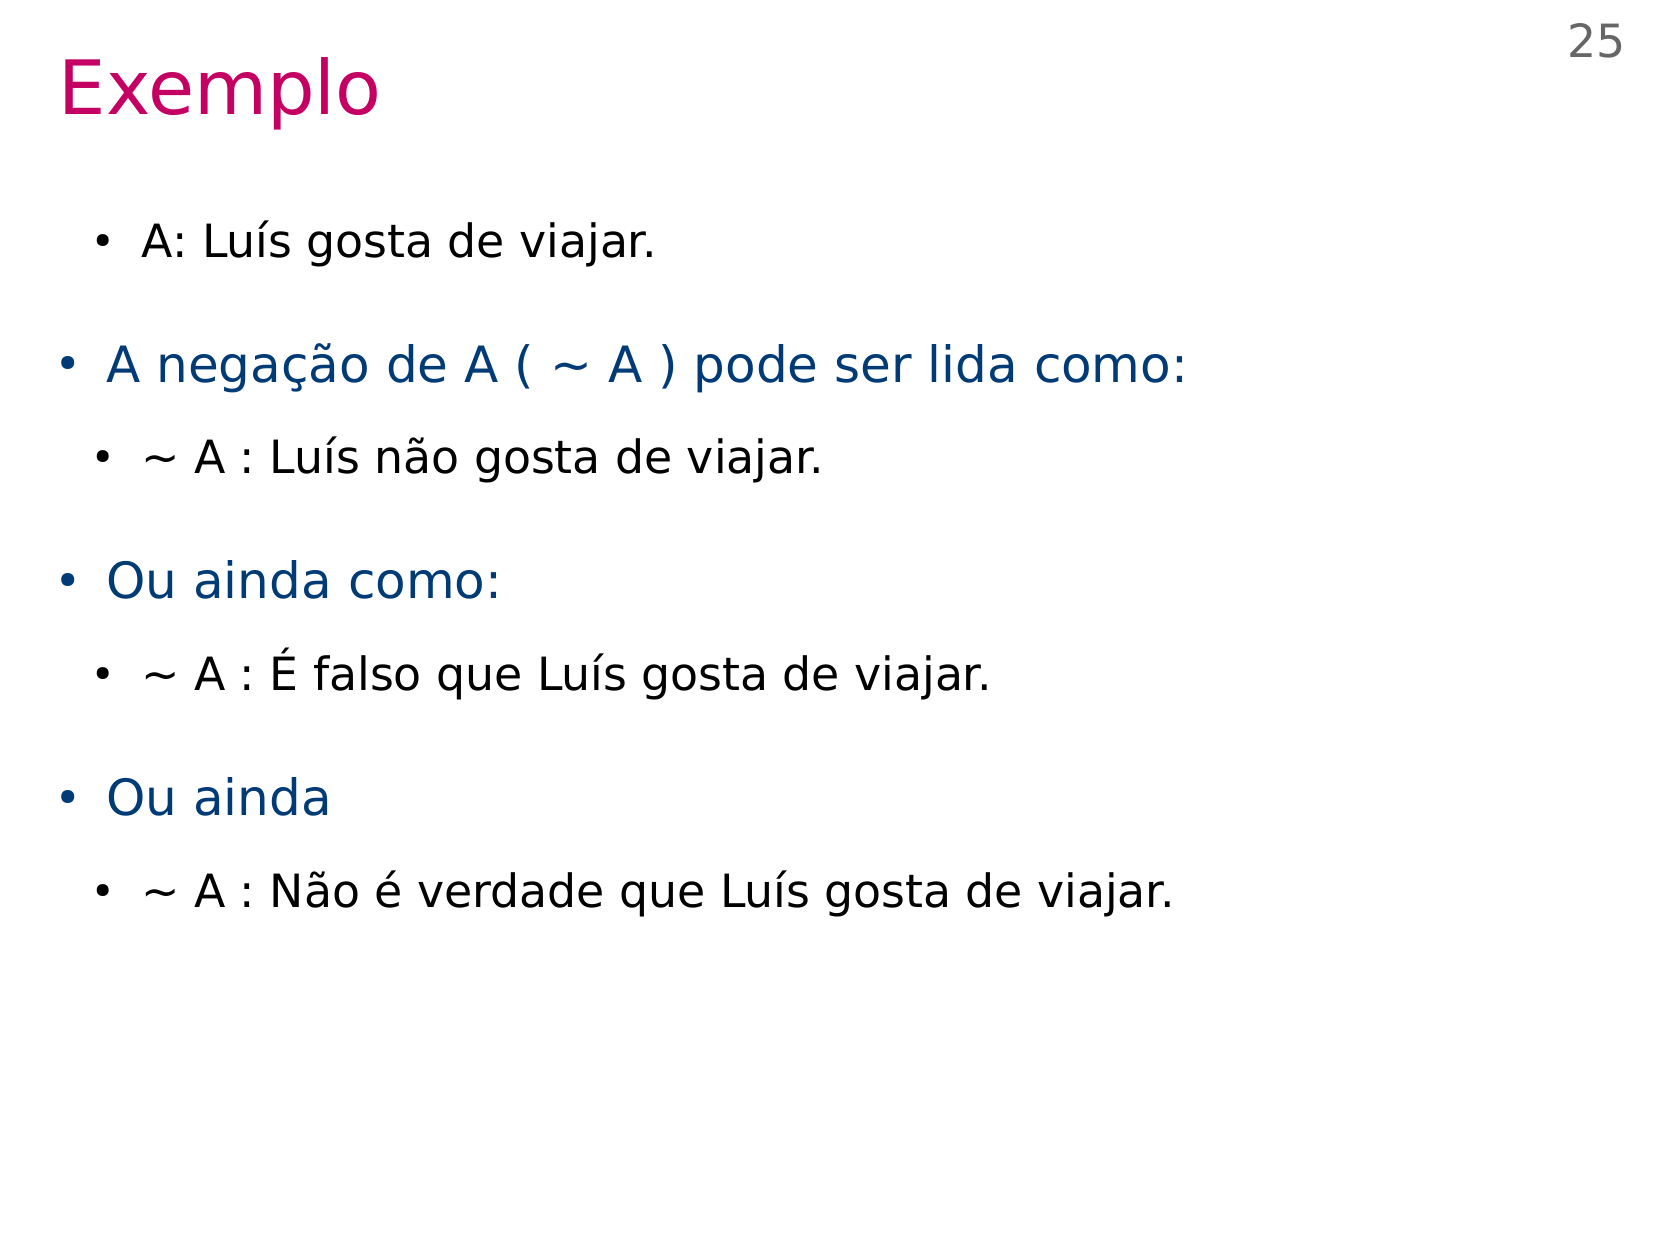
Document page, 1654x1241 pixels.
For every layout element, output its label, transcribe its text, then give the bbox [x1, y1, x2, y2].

list A: Luís gosta de viajar. A negação de A ( ~ A ) pode ser lida como: ~ A : Luís não gosta de viajar. Ou ainda como: ~ A : É falso que Luís gosta de viajar. Ou ainda ~ A : Não é verdade que Luís gosta de viajar. [59, 206, 1625, 1211]
title Exemplo [59, 29, 1625, 148]
